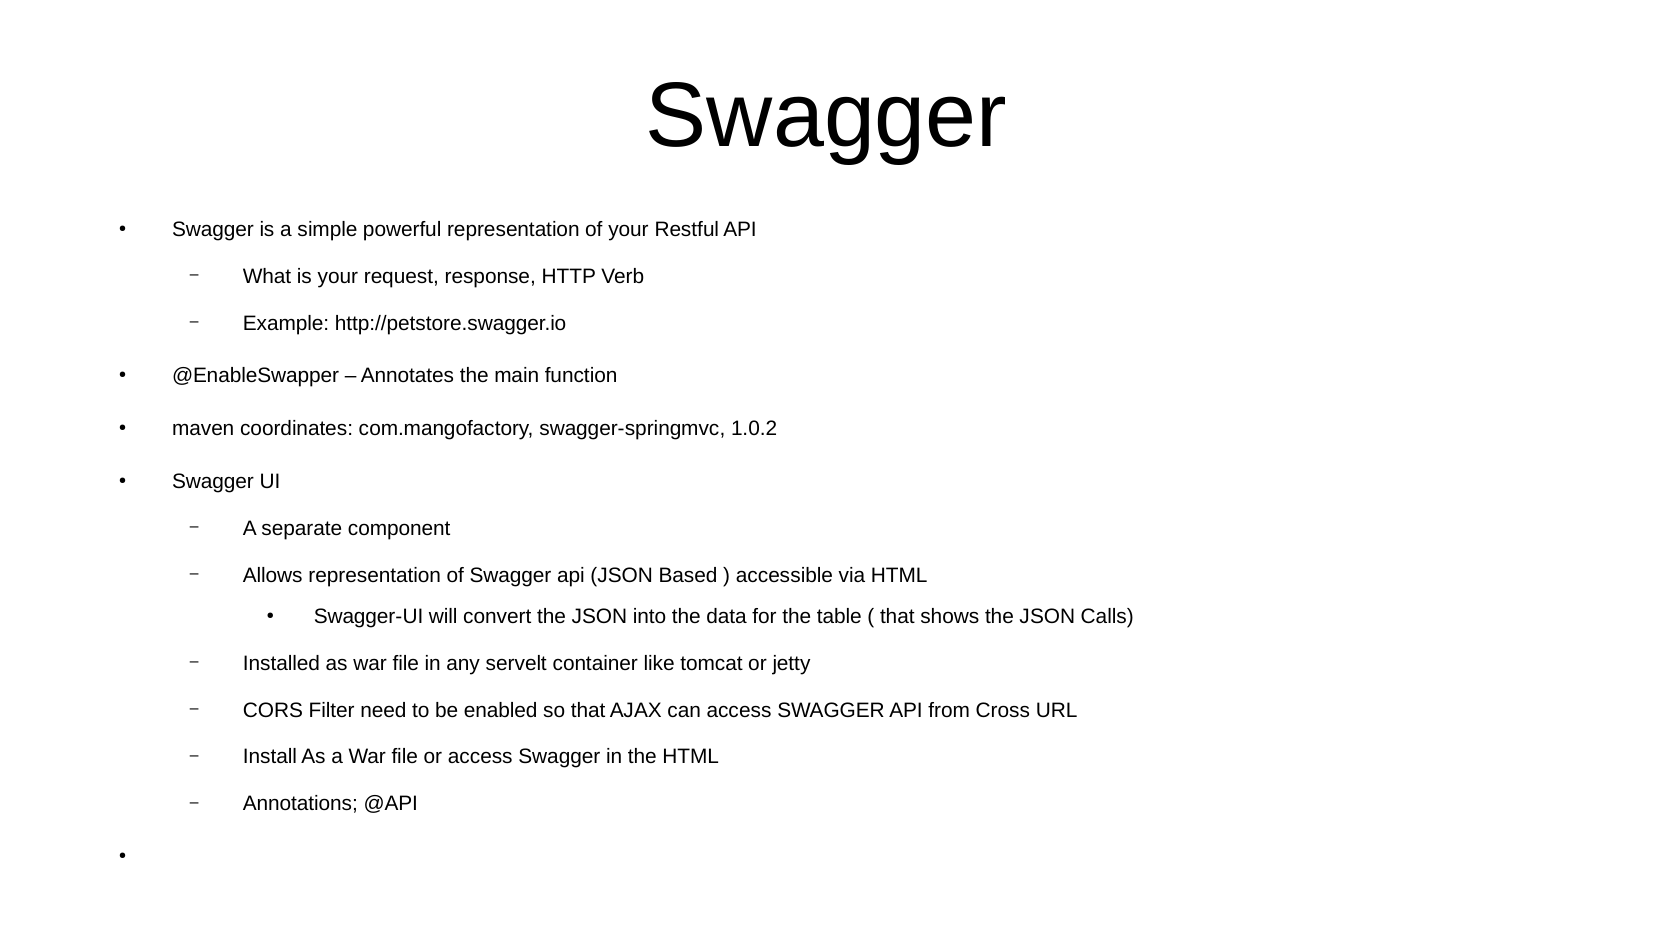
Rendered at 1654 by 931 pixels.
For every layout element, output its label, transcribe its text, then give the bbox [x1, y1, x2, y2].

list Swagger is a simple powerful representation of your Restful API What is your request, response, HTTP Verb Example: http://petstore.swagger.io @EnableSwapper – Annotates the main function maven coordinates: com.mangofactory, swagger-springmvc, 1.0.2 Swagger UI A separate component Allows representation of Swagger api (JSON Based ) accessible via HTML Swagger-UI will convert the JSON into the data for the table ( that shows the JSON Calls) Installed as war file in any servelt container like tomcat or jetty CORS Filter need to be enabled so that AJAX can access SWAGGER API from Cross URL Install As a War file or access Swagger in the HTML Annotations; @API [101, 217, 1654, 916]
title Swagger [82, 37, 1571, 193]
